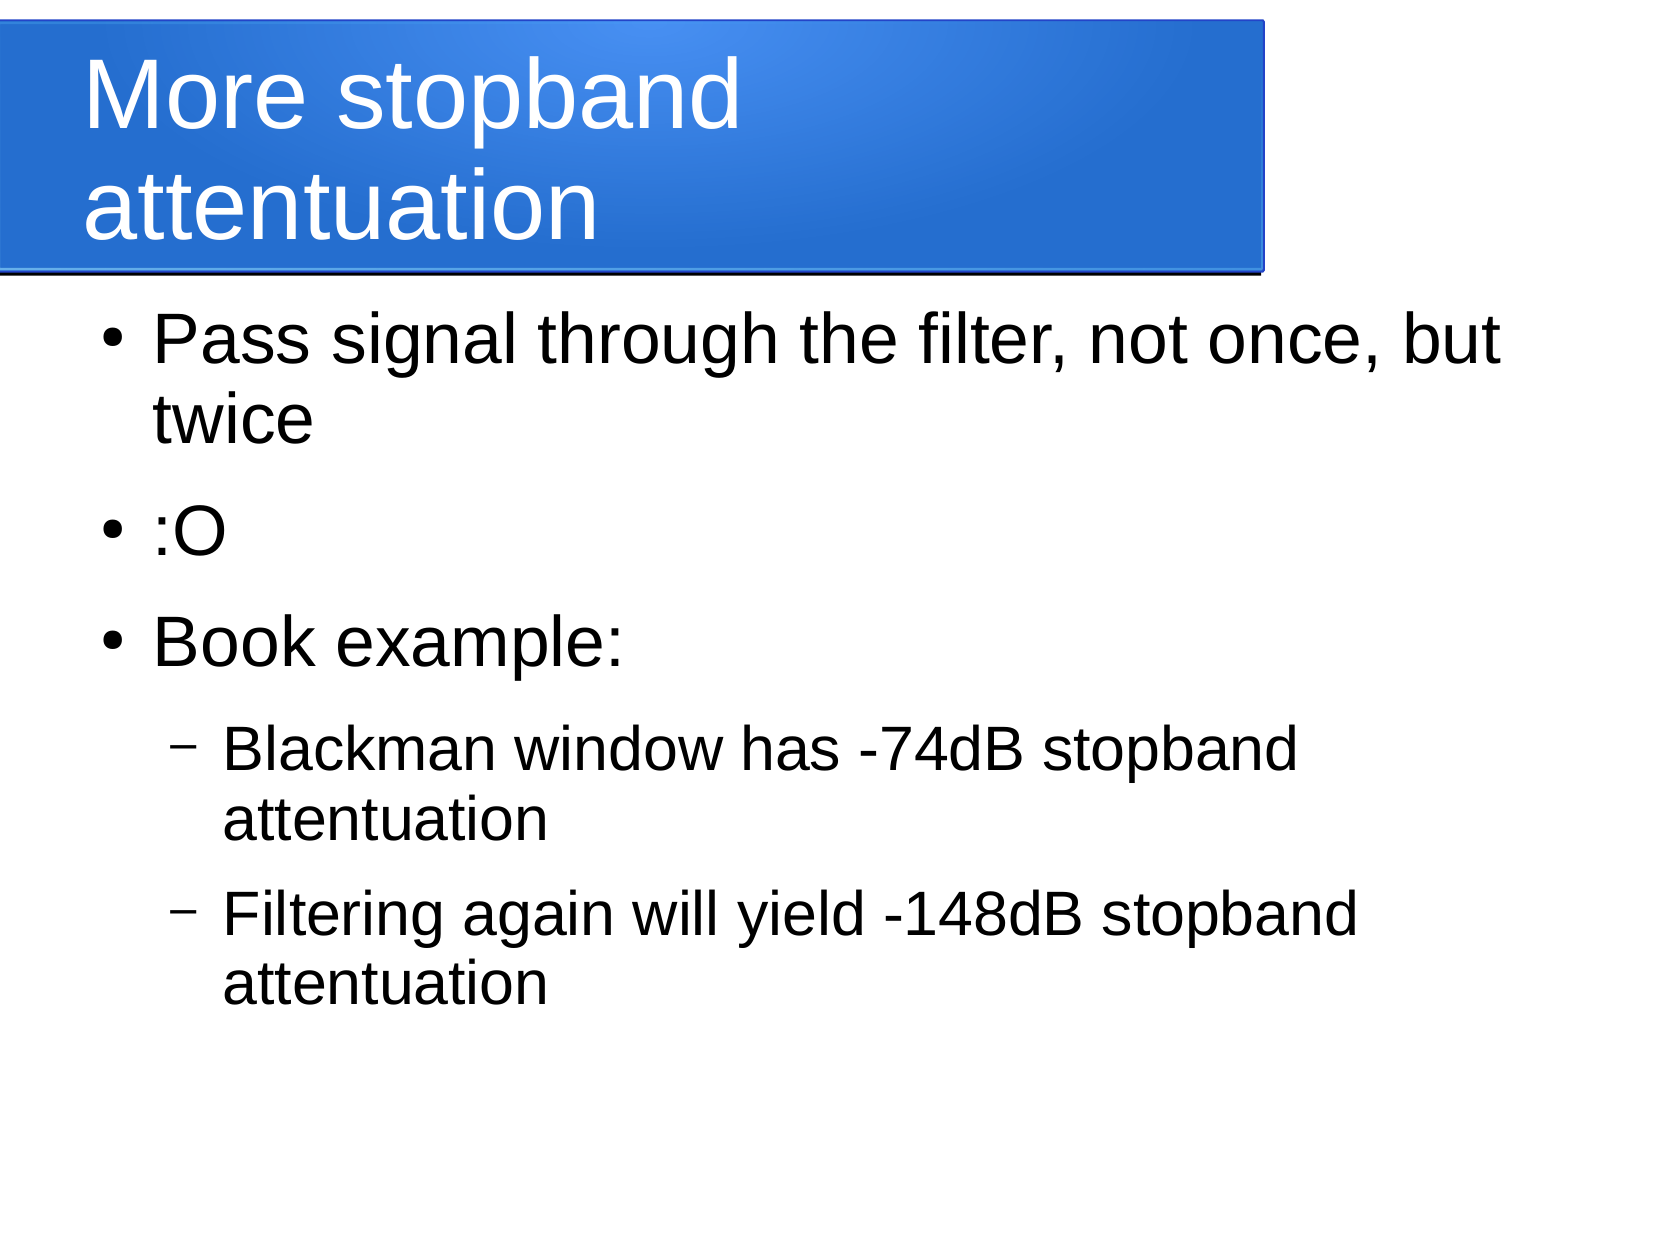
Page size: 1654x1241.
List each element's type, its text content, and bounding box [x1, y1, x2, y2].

title More stopband attentuation [82, 38, 1235, 261]
list Pass signal through the filter, not once, but twice :O Book example: Blackman window has -74dB stopband attentuation Filtering again will yield -148dB stopband attentuation [82, 299, 1571, 1019]
